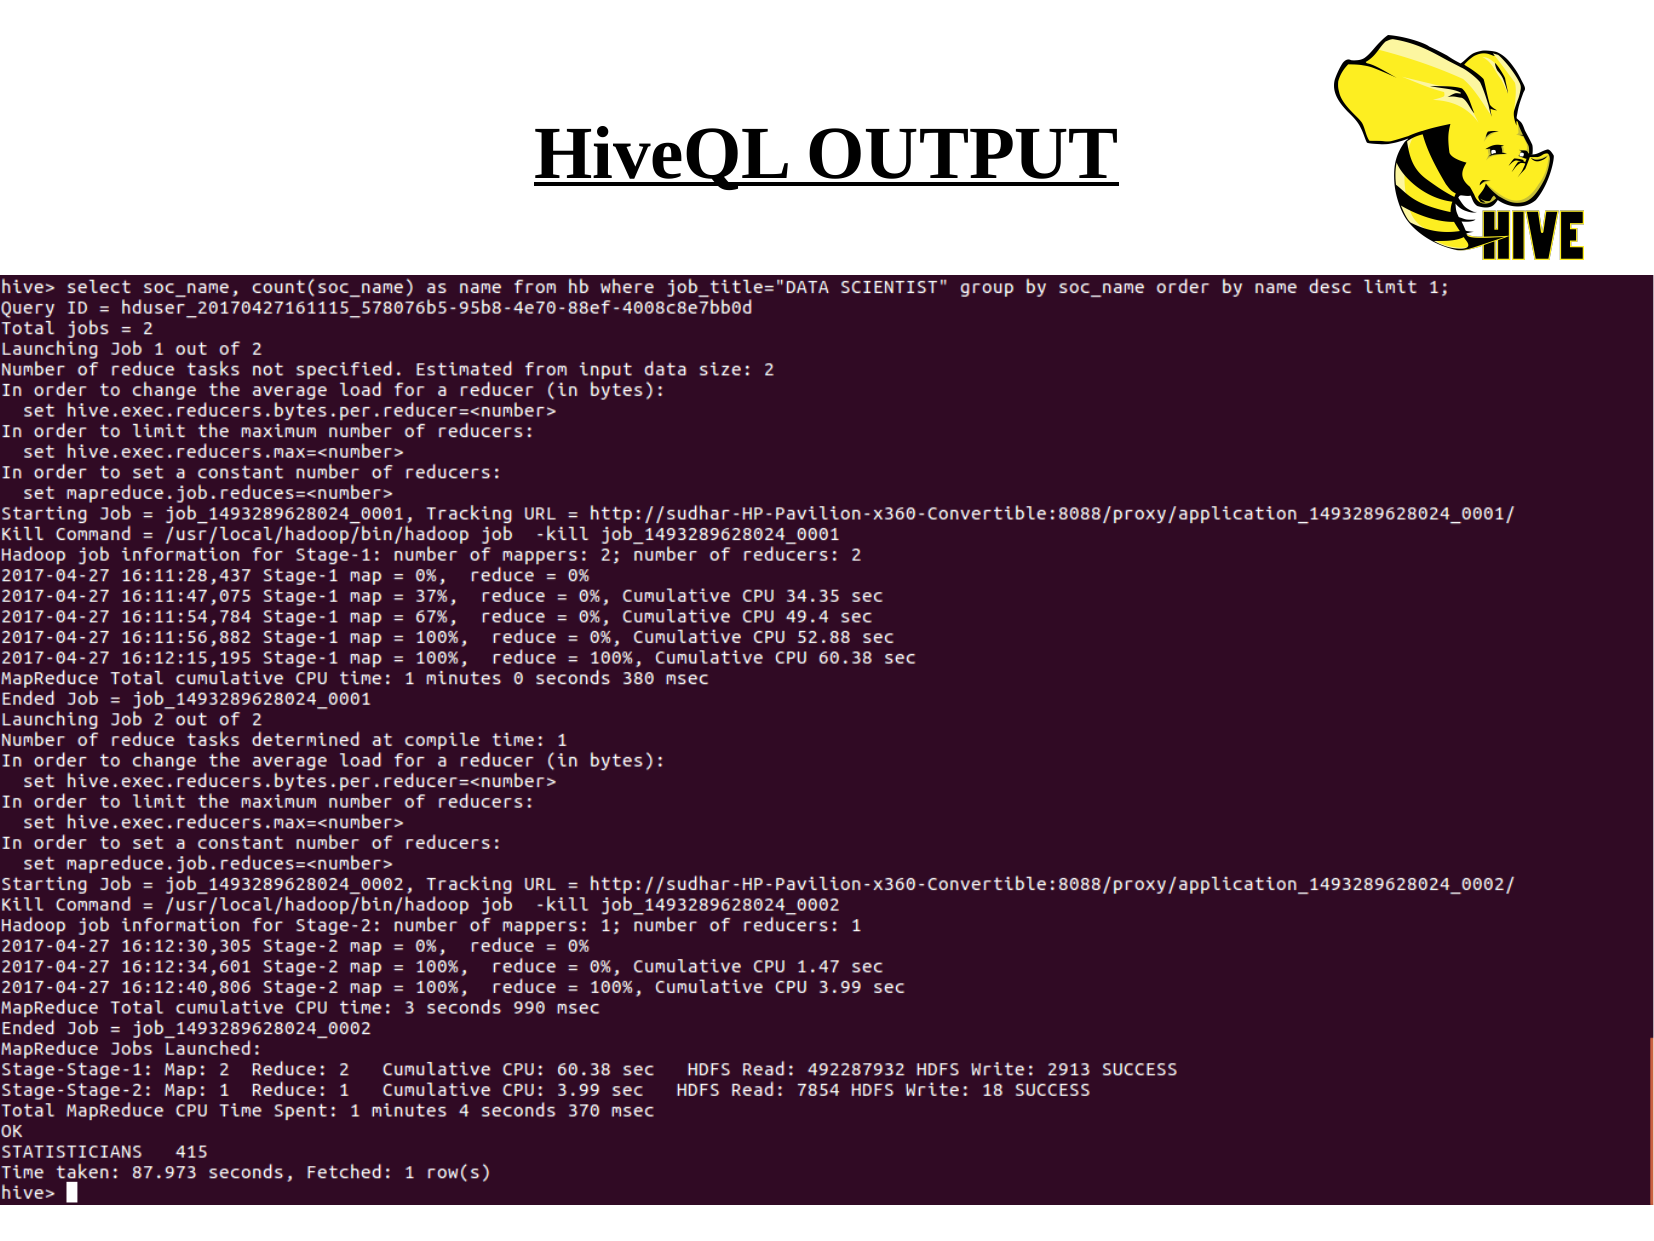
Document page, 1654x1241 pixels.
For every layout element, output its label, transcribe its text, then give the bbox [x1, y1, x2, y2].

picture [1334, 35, 1584, 260]
picture [0, 275, 1654, 1205]
title HiveQL OUTPUT [82, 49, 1334, 257]
